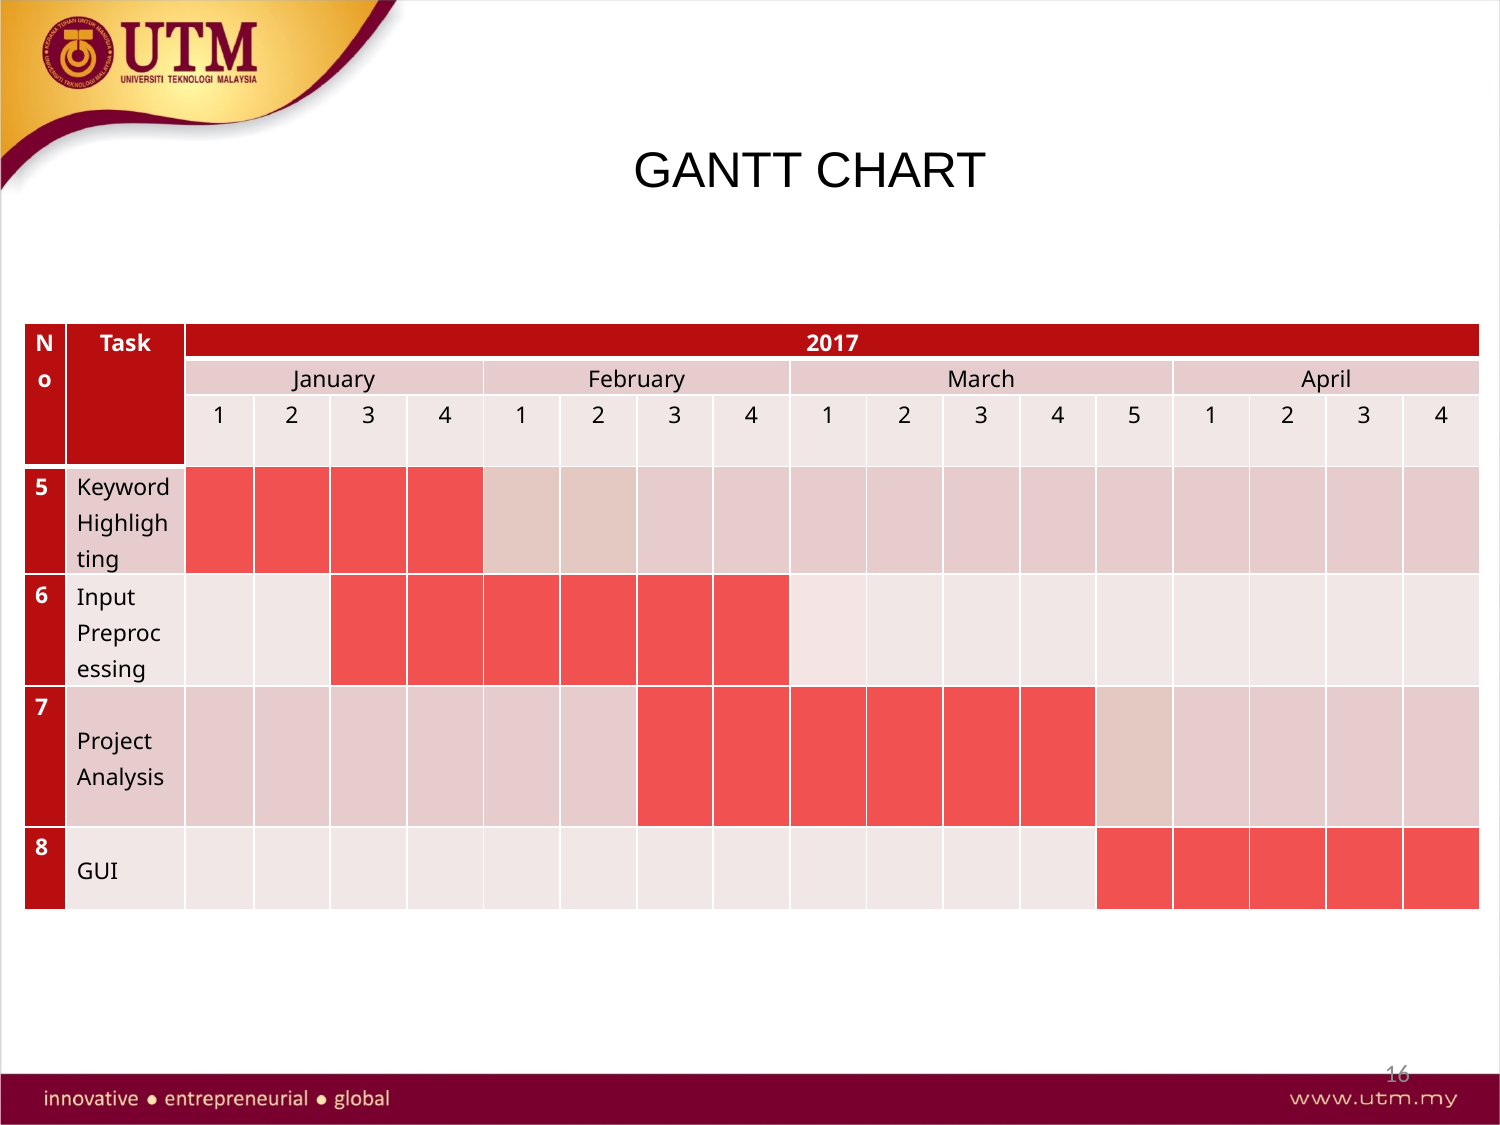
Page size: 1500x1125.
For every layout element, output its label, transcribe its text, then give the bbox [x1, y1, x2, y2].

table_cell [944, 575, 1019, 685]
table_cell [1174, 575, 1249, 685]
table_cell 1 [186, 396, 253, 466]
table_cell [484, 687, 559, 826]
table_cell [944, 467, 1019, 573]
table_cell [561, 467, 636, 573]
table_cell [331, 575, 406, 685]
table_cell [791, 687, 866, 826]
table_cell 3 [331, 396, 406, 466]
table_cell 4 [1404, 396, 1479, 466]
table_header 2017 [186, 324, 1479, 356]
table_cell 3 [944, 396, 1019, 466]
table_cell [186, 687, 253, 826]
table_header Task [67, 324, 184, 464]
table_cell [638, 828, 712, 909]
table_cell [1250, 575, 1325, 685]
table_cell [791, 828, 866, 909]
table_cell [1174, 828, 1249, 909]
table_cell [1097, 467, 1172, 573]
table_cell Input Preprocessing [67, 575, 184, 685]
table_cell 5 [1097, 396, 1172, 466]
table_cell [714, 467, 789, 573]
table_cell [714, 828, 789, 909]
picture [0, 0, 1500, 1125]
table_cell [1174, 687, 1249, 826]
table_cell [1174, 467, 1249, 573]
table_cell [867, 575, 942, 685]
table_cell [484, 467, 559, 573]
table_cell [791, 575, 866, 685]
table_cell [408, 828, 483, 909]
table_cell [1250, 828, 1325, 909]
table_cell [944, 687, 1019, 826]
table_cell [1404, 575, 1479, 685]
table_cell [331, 687, 406, 826]
table_cell [331, 467, 406, 573]
table_cell March [791, 361, 1172, 394]
table_cell [186, 575, 253, 685]
table_cell Project Analysis [67, 687, 184, 826]
table_cell [484, 575, 559, 685]
table_cell April [1174, 361, 1479, 394]
table_cell [714, 687, 789, 826]
table_cell [1404, 467, 1479, 573]
table_cell [638, 467, 712, 573]
table_cell [944, 828, 1019, 909]
table_cell [255, 687, 329, 826]
table_cell [1404, 687, 1479, 826]
table_cell [638, 575, 712, 685]
table_header No [25, 324, 65, 464]
table_cell [561, 828, 636, 909]
table_cell 4 [714, 396, 789, 466]
table_cell [1327, 467, 1402, 573]
table_cell [638, 687, 712, 826]
table_cell 1 [1174, 396, 1249, 466]
table_cell 3 [1327, 396, 1402, 466]
table_cell Keyword Highlighting [67, 469, 184, 573]
table_cell [1097, 828, 1172, 909]
table_cell January [186, 361, 483, 394]
table_cell [484, 828, 559, 909]
table_cell [1021, 467, 1095, 573]
table_cell 2 [561, 396, 636, 466]
table_cell [867, 467, 942, 573]
table_cell [714, 575, 789, 685]
table_cell 2 [255, 396, 329, 466]
table_cell GUI [67, 828, 184, 909]
table_cell [1327, 828, 1402, 909]
table_cell [1097, 575, 1172, 685]
table_cell [561, 575, 636, 685]
table_cell 1 [791, 396, 866, 466]
table_cell 5 [25, 469, 65, 573]
table_cell [1404, 828, 1479, 909]
table_cell [255, 467, 329, 573]
table_cell [186, 467, 253, 573]
table_cell [1327, 687, 1402, 826]
table_cell [186, 828, 253, 909]
table_cell [1327, 575, 1402, 685]
table_cell [408, 687, 483, 826]
table_cell [561, 687, 636, 826]
table_cell 1 [484, 396, 559, 466]
table_cell 4 [1021, 396, 1095, 466]
table_cell [867, 687, 942, 826]
table_cell [1021, 575, 1095, 685]
table_cell [1021, 828, 1095, 909]
table_cell 6 [25, 575, 65, 685]
table_cell [255, 828, 329, 909]
table_cell 7 [25, 687, 65, 826]
table_cell 2 [867, 396, 942, 466]
table_cell 3 [638, 396, 712, 466]
table_cell [791, 467, 866, 573]
table_cell [1097, 687, 1172, 826]
table_cell [1021, 687, 1095, 826]
table_cell 2 [1250, 396, 1325, 466]
table_cell February [484, 361, 789, 394]
table_cell [1250, 687, 1325, 826]
table_cell [408, 575, 483, 685]
table_cell [331, 828, 406, 909]
table_cell [867, 828, 942, 909]
table_cell [255, 575, 329, 685]
table_cell 4 [408, 396, 483, 466]
table_cell [1250, 467, 1325, 573]
table_cell 8 [25, 828, 65, 909]
text_box GANTT CHART [585, 135, 1036, 206]
table_cell [408, 467, 483, 573]
